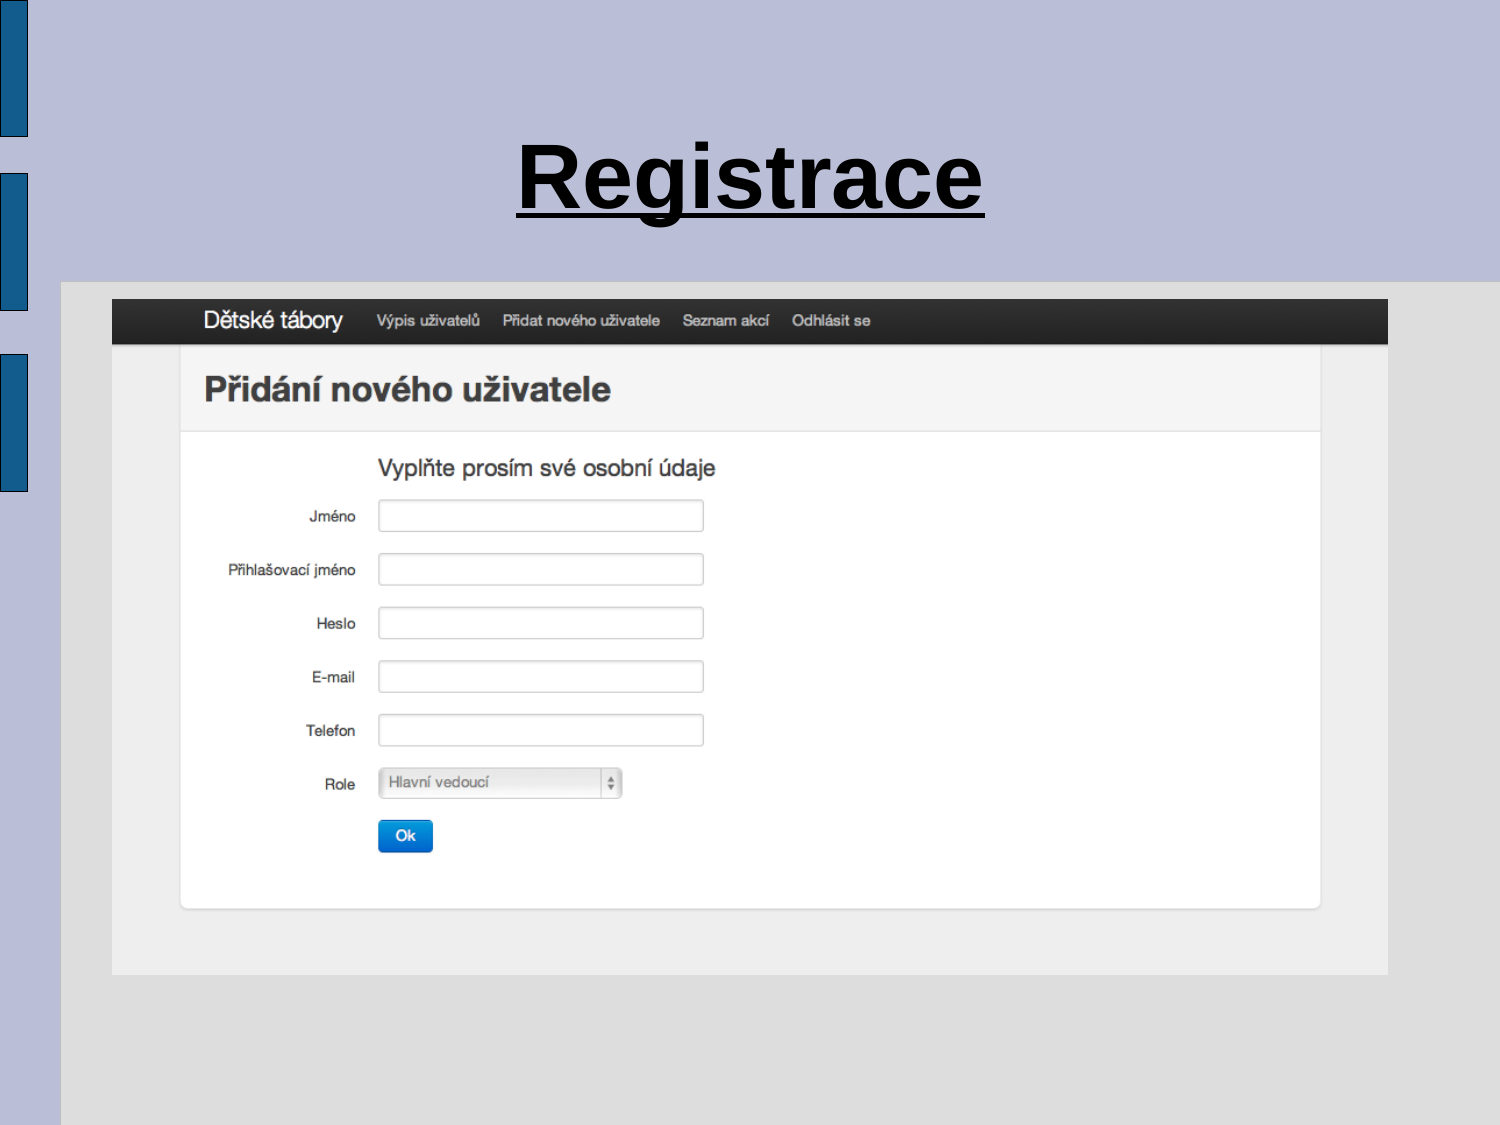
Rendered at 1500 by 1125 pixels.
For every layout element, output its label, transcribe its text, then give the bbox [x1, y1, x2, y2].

picture [112, 299, 1388, 976]
title Registrace [110, 82, 1392, 271]
